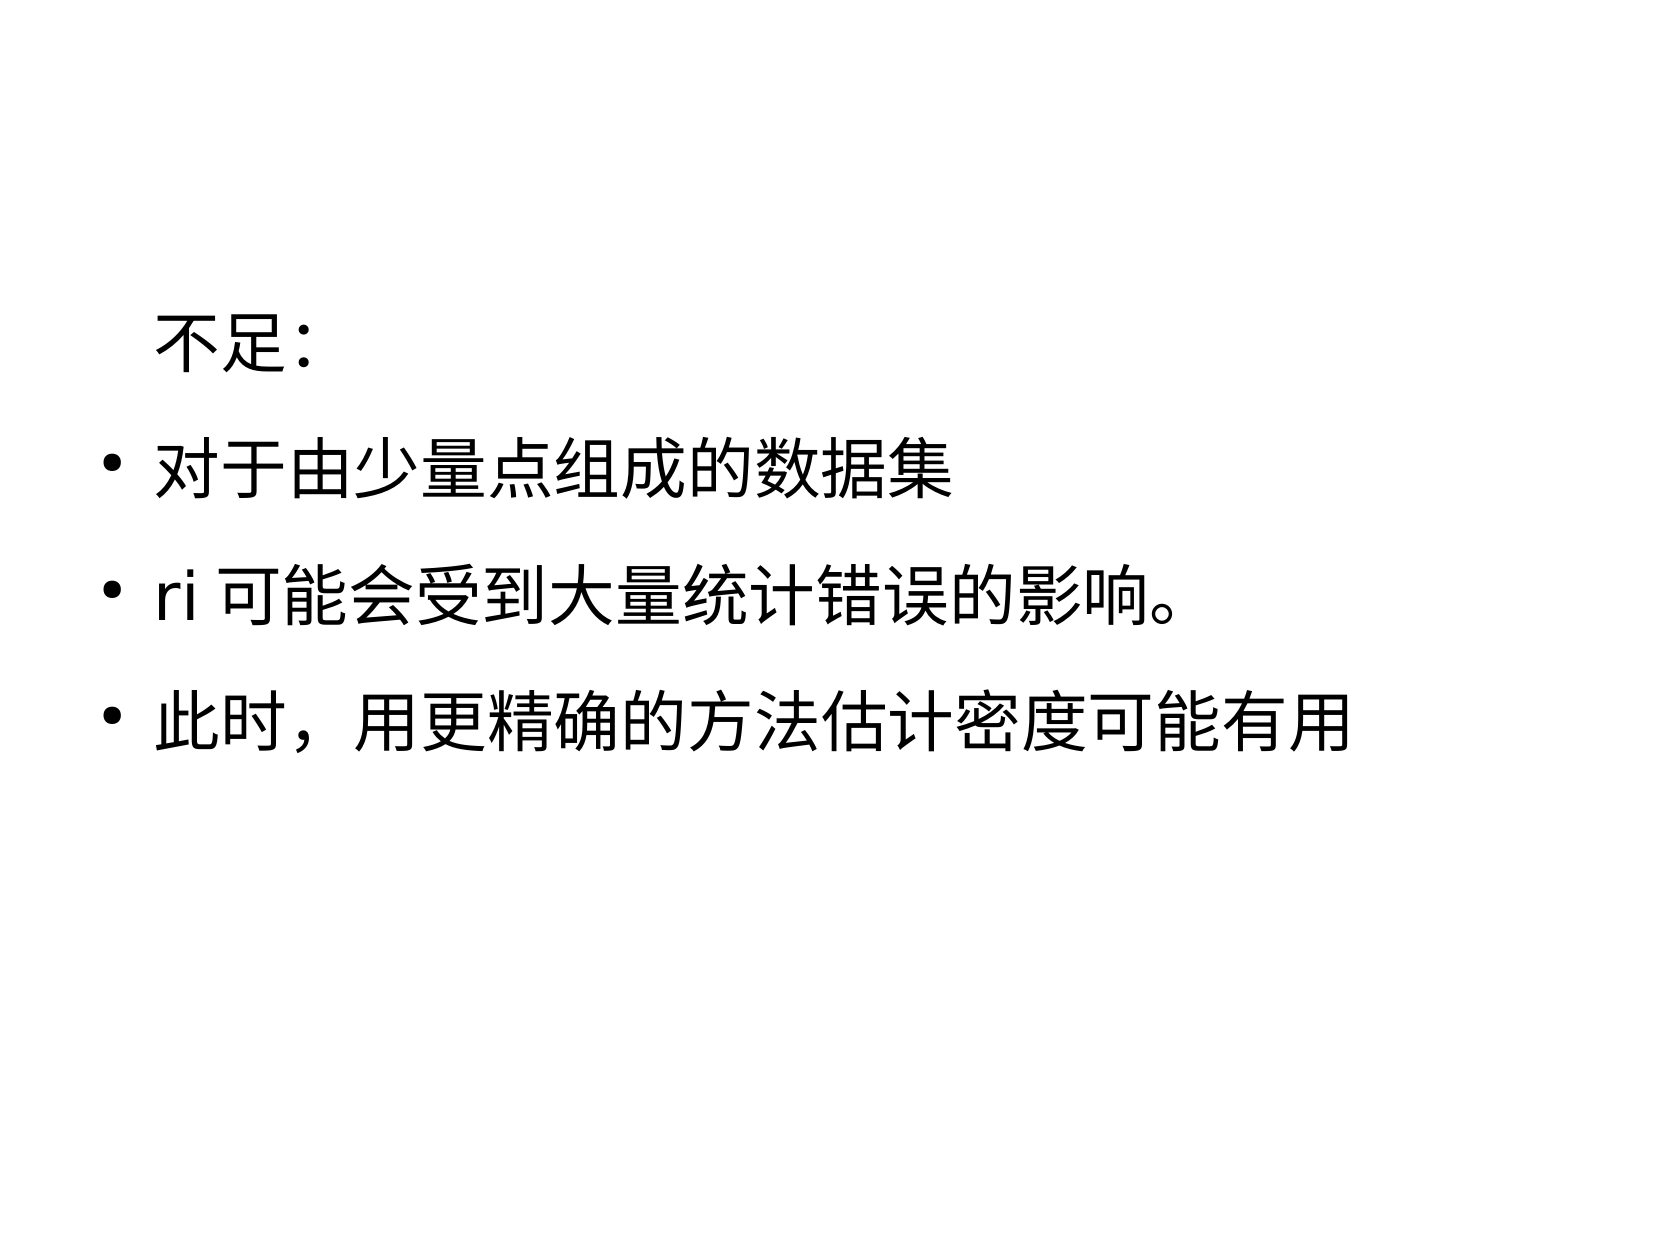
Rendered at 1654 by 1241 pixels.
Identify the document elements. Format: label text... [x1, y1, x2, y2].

list 不足： 对于由少量点组成的数据集 ri可能会受到大量统计错误的影响。 此时，用更精确的方法估计密度可能有用 [82, 290, 1571, 1010]
